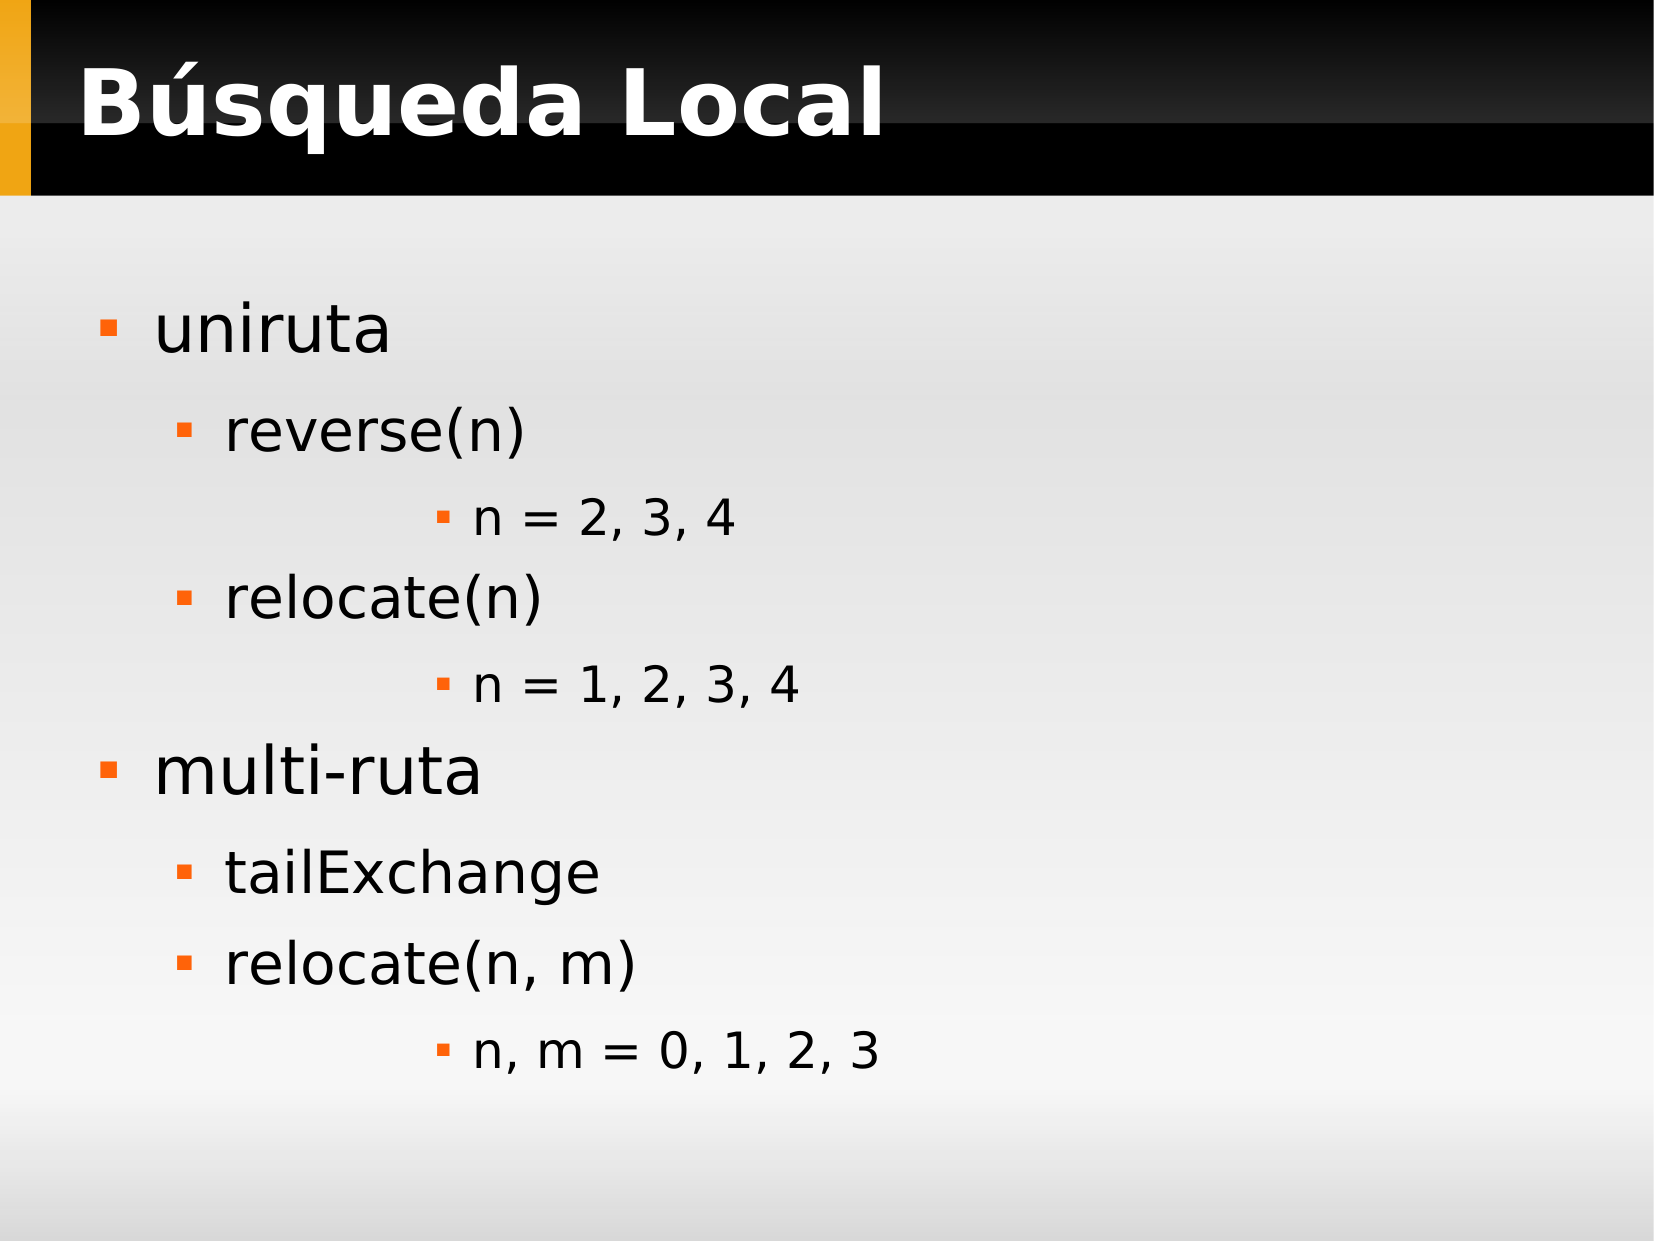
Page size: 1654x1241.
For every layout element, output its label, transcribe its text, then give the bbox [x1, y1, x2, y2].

title Búsqueda Local [76, 0, 1565, 208]
list uniruta reverse(n) n = 2, 3, 4 relocate(n) n = 1, 2, 3, 4 multi-ruta tailExchange relocate(n, m) n, m = 0, 1, 2, 3 [82, 290, 1571, 1109]
picture [0, 0, 1654, 1241]
